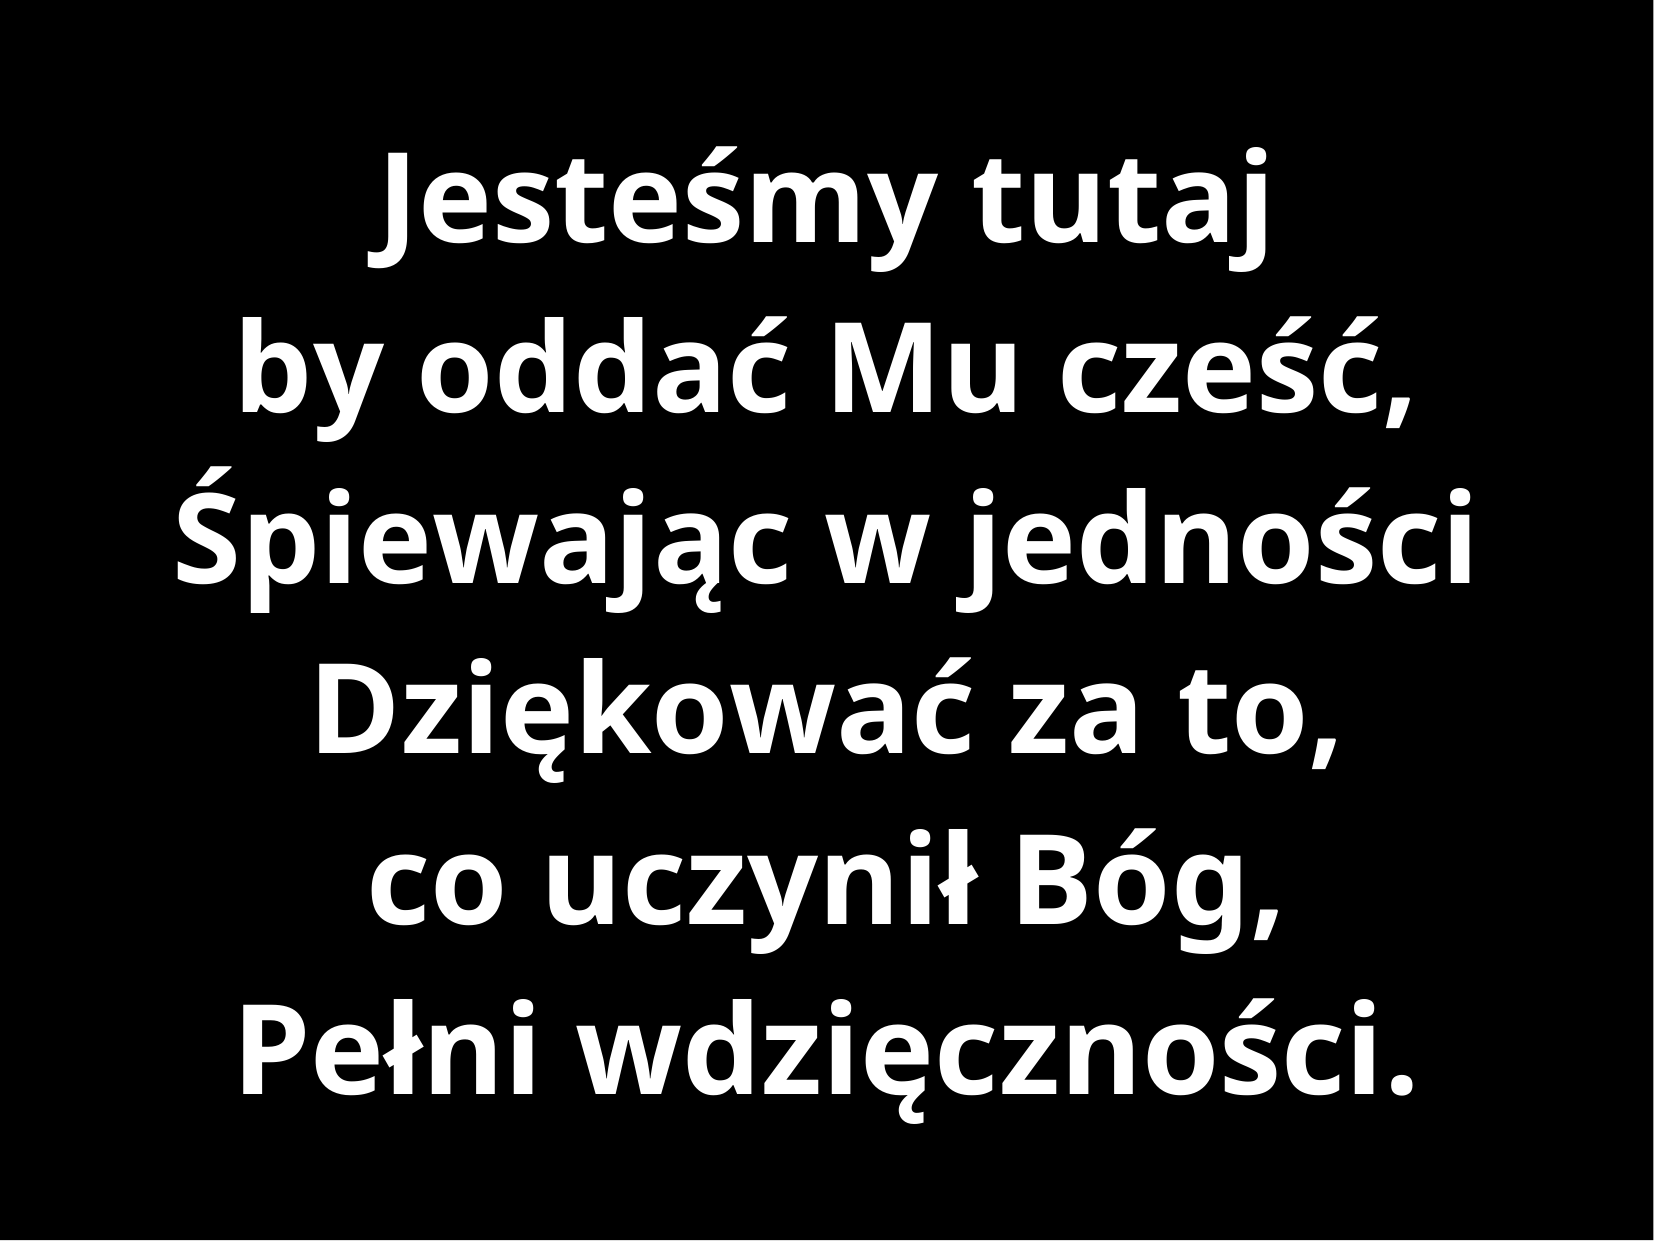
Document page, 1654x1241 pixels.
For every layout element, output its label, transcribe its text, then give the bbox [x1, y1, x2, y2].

title Jesteśmy tutaj by oddać Mu cześć, Śpiewając w jedności Dziękować za to, co uczynił Bóg, Pełni wdzięczności. [0, 0, 1654, 1241]
